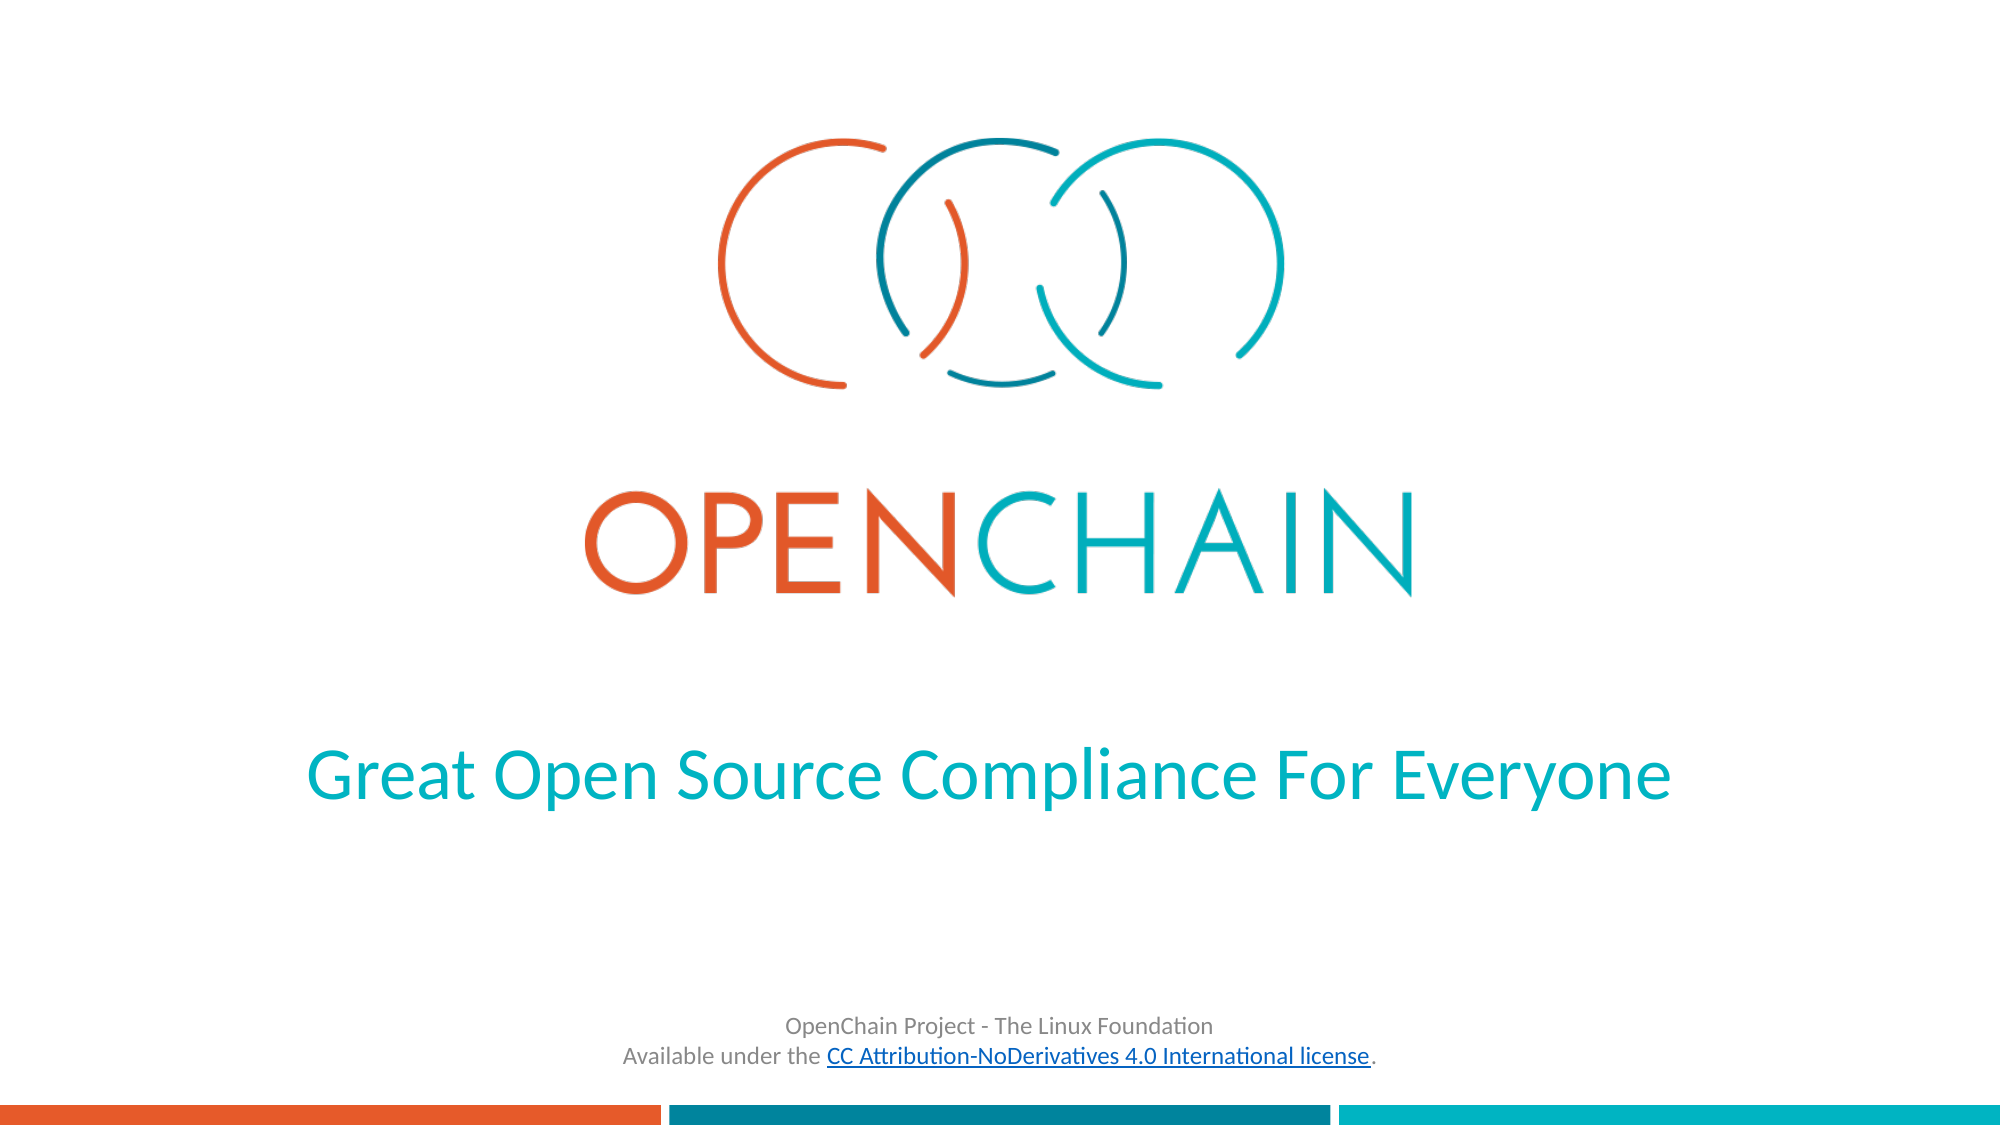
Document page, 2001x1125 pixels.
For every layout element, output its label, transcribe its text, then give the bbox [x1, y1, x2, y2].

picture [578, 131, 1422, 600]
subtitle Great Open Source Compliance For Everyone [110, 727, 1870, 844]
footer OpenChain Project - The Linux Foundation Available under the CC Attribution-NoDerivatives 4.0 International license. [605, 1009, 1395, 1070]
